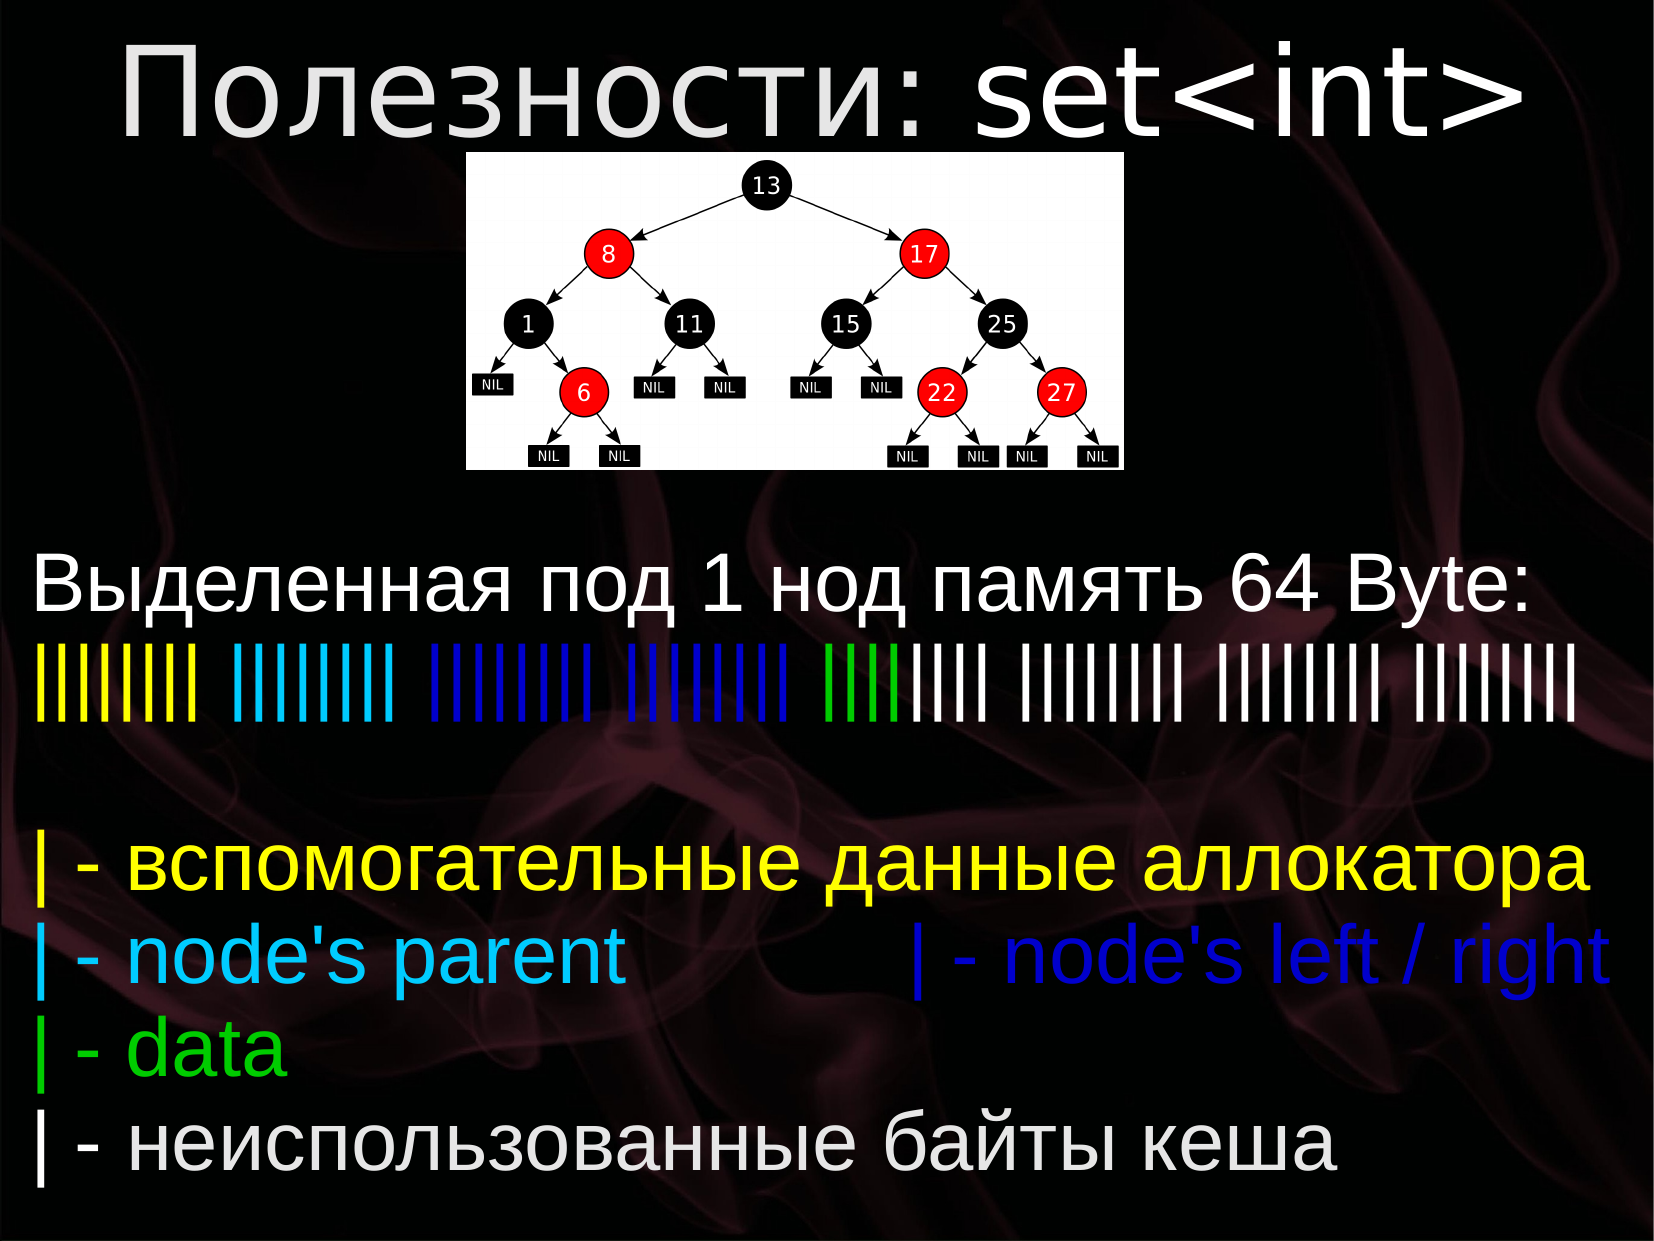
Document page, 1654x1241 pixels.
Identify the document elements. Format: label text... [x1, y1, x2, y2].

text_box Выделенная под 1 нод память 64 Byte: |||||||| |||||||| |||||||| |||||||| |||||||| |||||||| |||||||| |||||||| | - вспомогательные данные аллокатора | - node's parent | - node's left / right | - data | - неиспользованные байты кеша [30, 518, 1636, 1207]
picture [0, 0, 1654, 1241]
title Полезности: set<int> [15, 15, 1636, 171]
